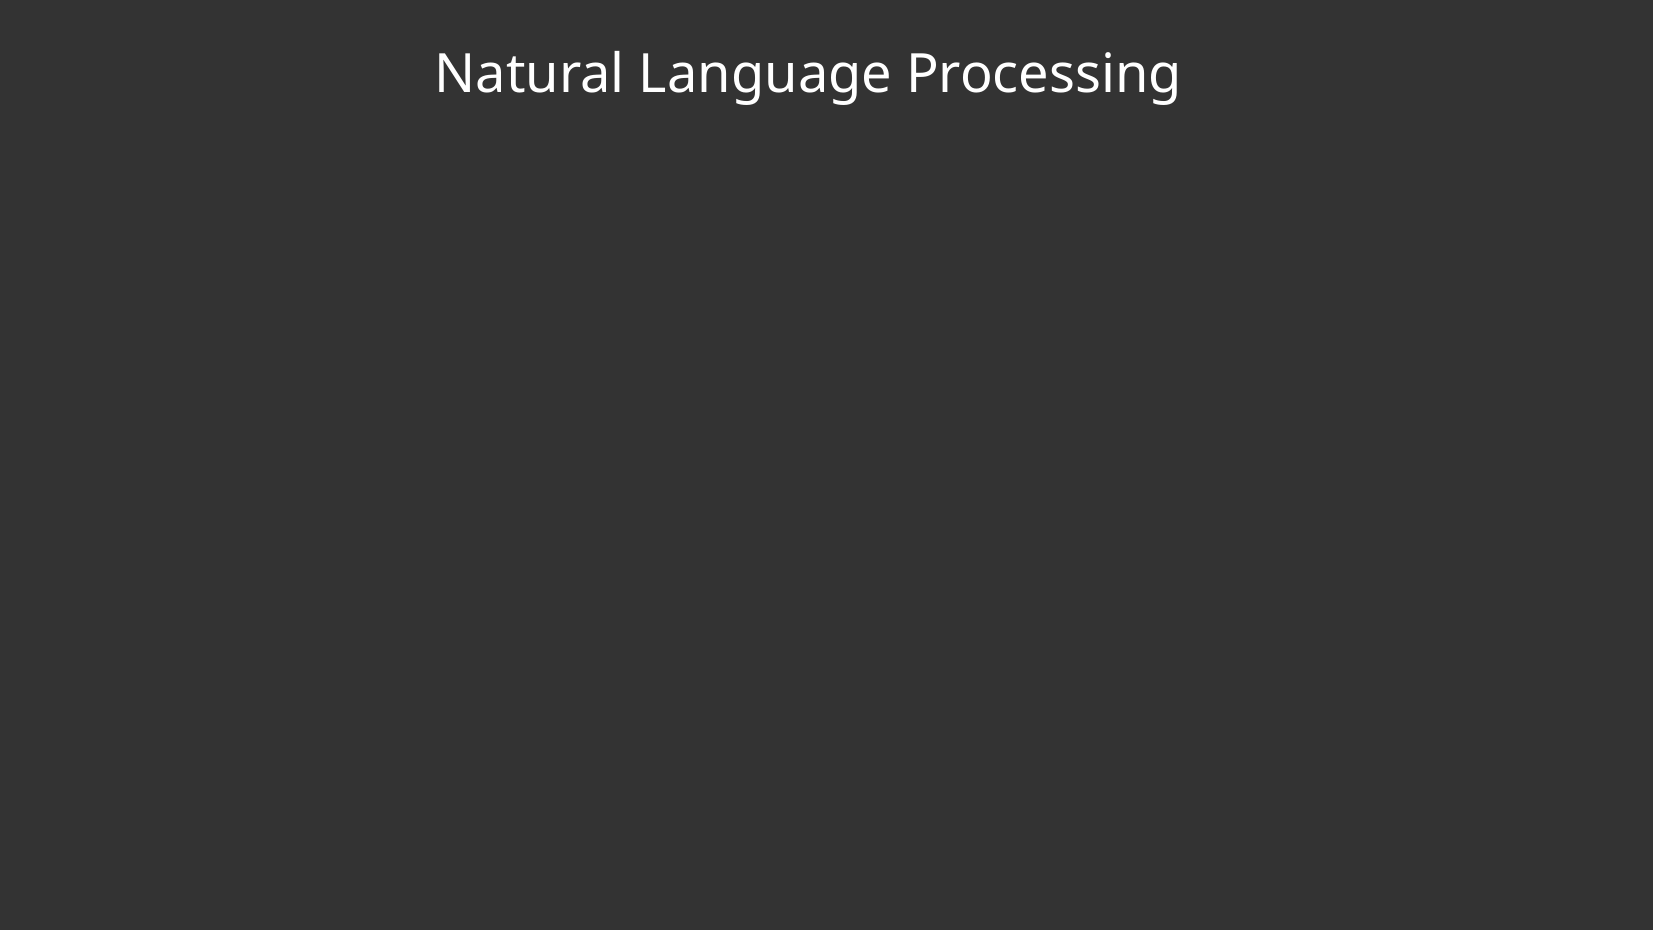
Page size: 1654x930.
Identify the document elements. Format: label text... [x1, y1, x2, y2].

text_box [105, 44, 1591, 116]
text_box Natural Language Processing [420, 27, 1261, 105]
